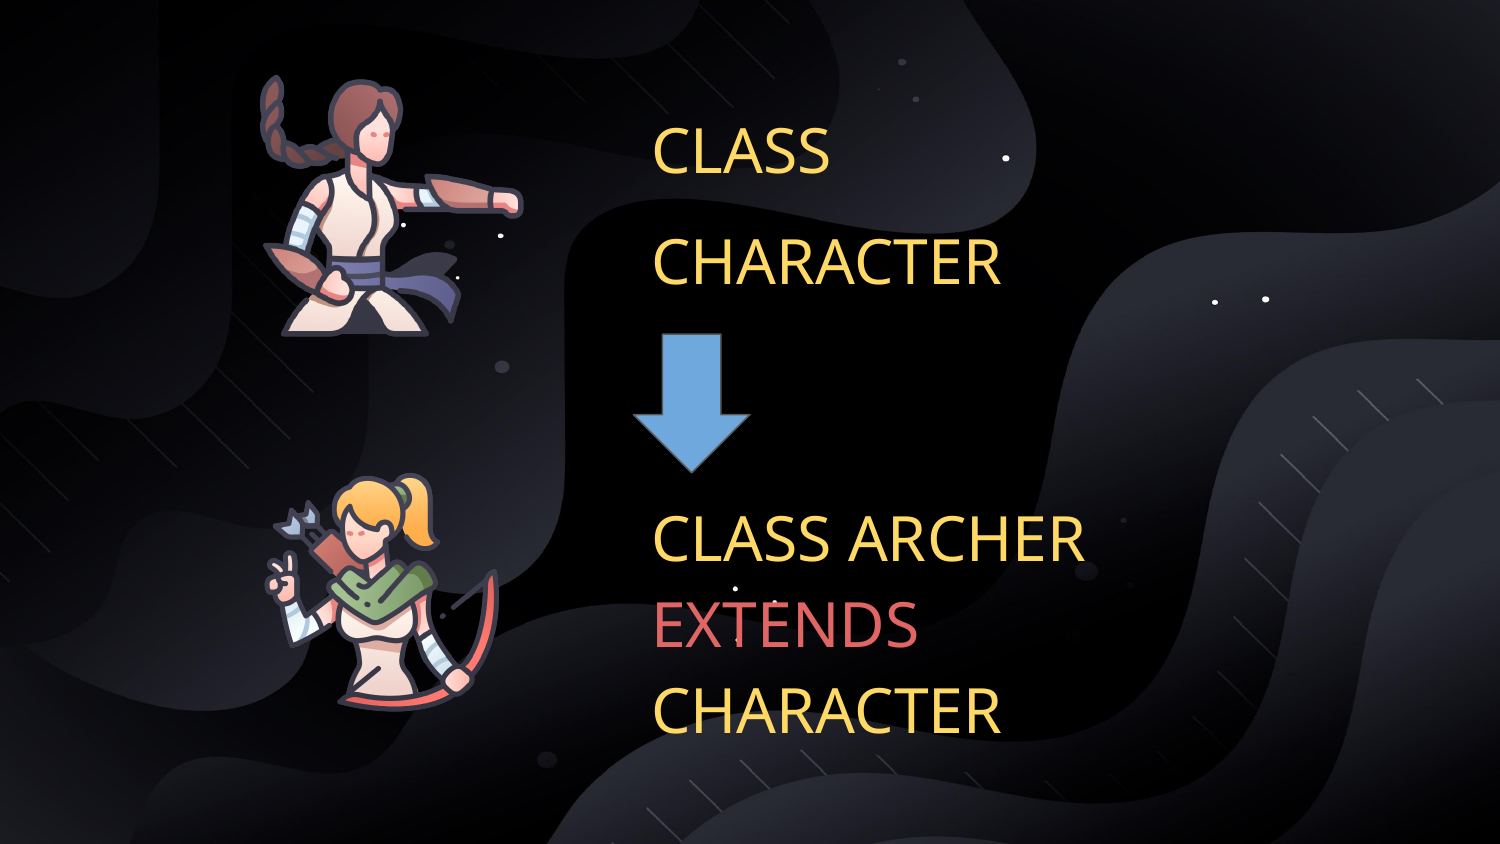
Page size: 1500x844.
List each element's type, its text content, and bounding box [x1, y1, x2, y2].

text_box [633, 334, 750, 473]
picture [0, 0, 1500, 844]
text_box CLASS ARCHER EXTENDS CHARACTER [636, 472, 1284, 743]
text_box CLASS CHARACTER [636, 85, 1089, 327]
